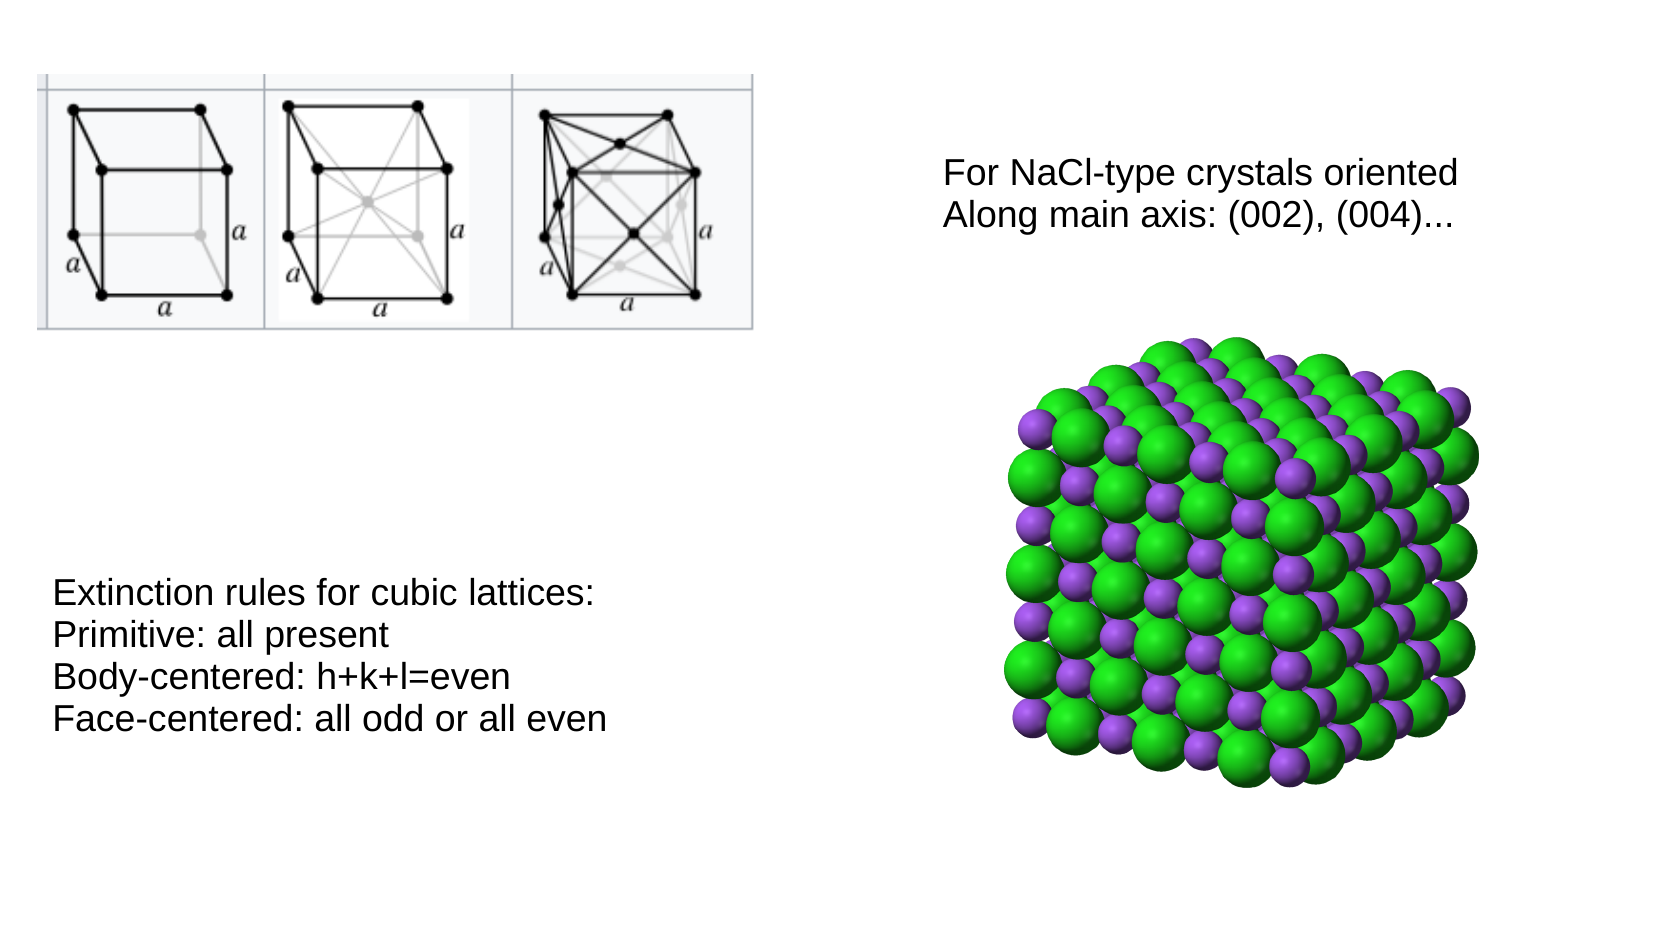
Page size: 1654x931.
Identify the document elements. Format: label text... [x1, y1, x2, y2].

picture [37, 74, 767, 338]
picture [1004, 337, 1479, 788]
text_box Extinction rules for cubic lattices: Primitive: all present Body-centered: h+k+l=even Face-centered: all odd or all even [37, 563, 624, 747]
text_box For NaCl-type crystals oriented Along main axis: (002), (004)... [928, 143, 1492, 243]
